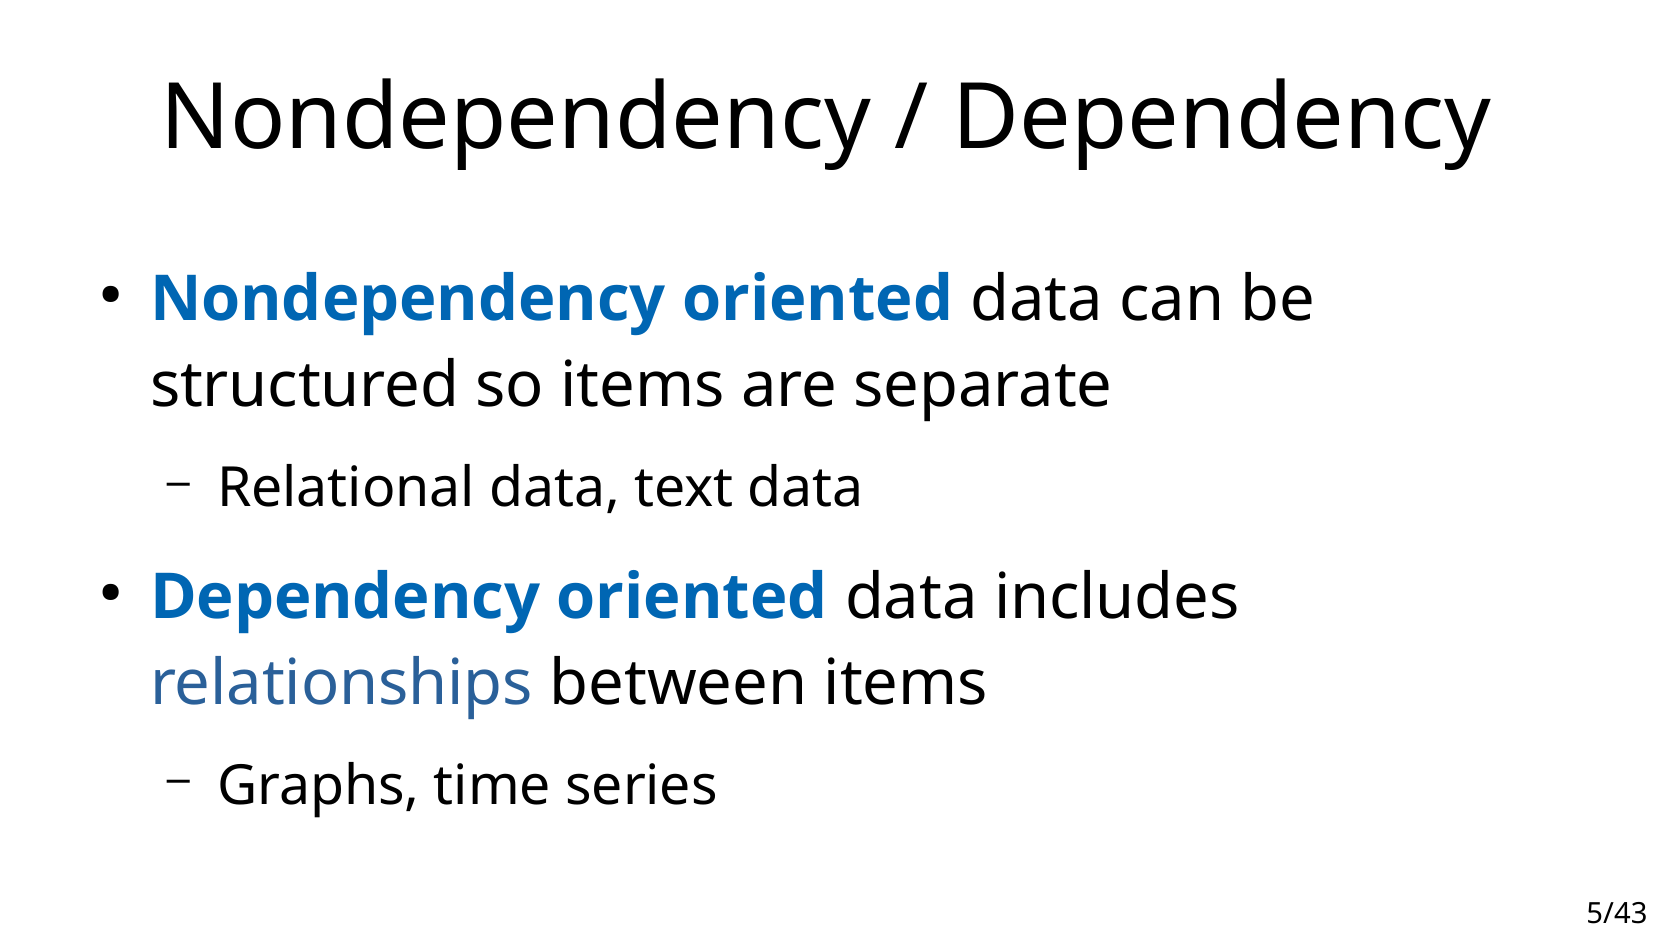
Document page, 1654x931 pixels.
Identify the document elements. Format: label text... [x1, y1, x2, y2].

title Nondependency / Dependency [82, 1, 1571, 226]
list Nondependency oriented data can be structured so items are separate Relational data, text data Dependency oriented data includes relationships between items Graphs, time series [82, 253, 1571, 826]
